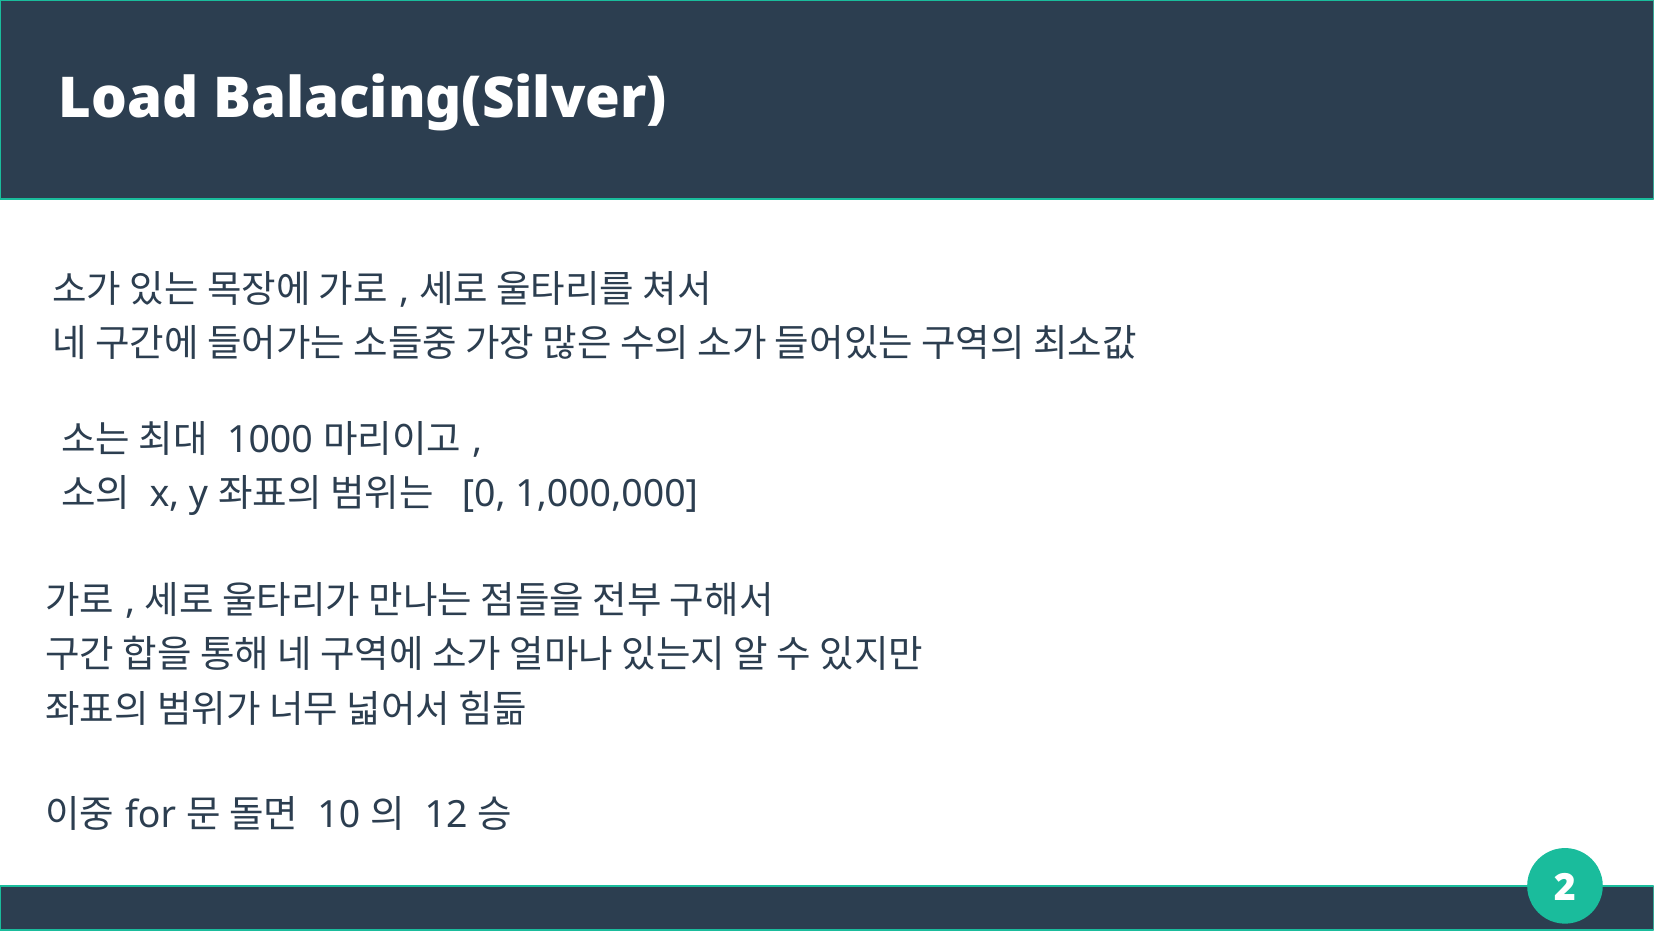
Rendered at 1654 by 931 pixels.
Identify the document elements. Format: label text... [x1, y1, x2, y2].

text_box 가로,세로 울타리가 만나는 점들을 전부 구해서 구간 합을 통해 네 구역에 소가 얼마나 있는지 알 수 있지만 좌표의 범위가 너무 넓어서 힘듦 이중for문 돌면 10의 12승 [30, 562, 938, 897]
text_box 소가 있는 목장에 가로,세로 울타리를 쳐서 네 구간에 들어가는 소들중 가장 많은 수의 소가 들어있는 구역의 최소값 [37, 251, 1161, 376]
text_box 소는 최대 1000마리이고, 소의 x, y좌표의 범위는 [0, 1,000,000] [46, 401, 713, 526]
title Load Balacing(Silver) [59, 37, 1595, 156]
